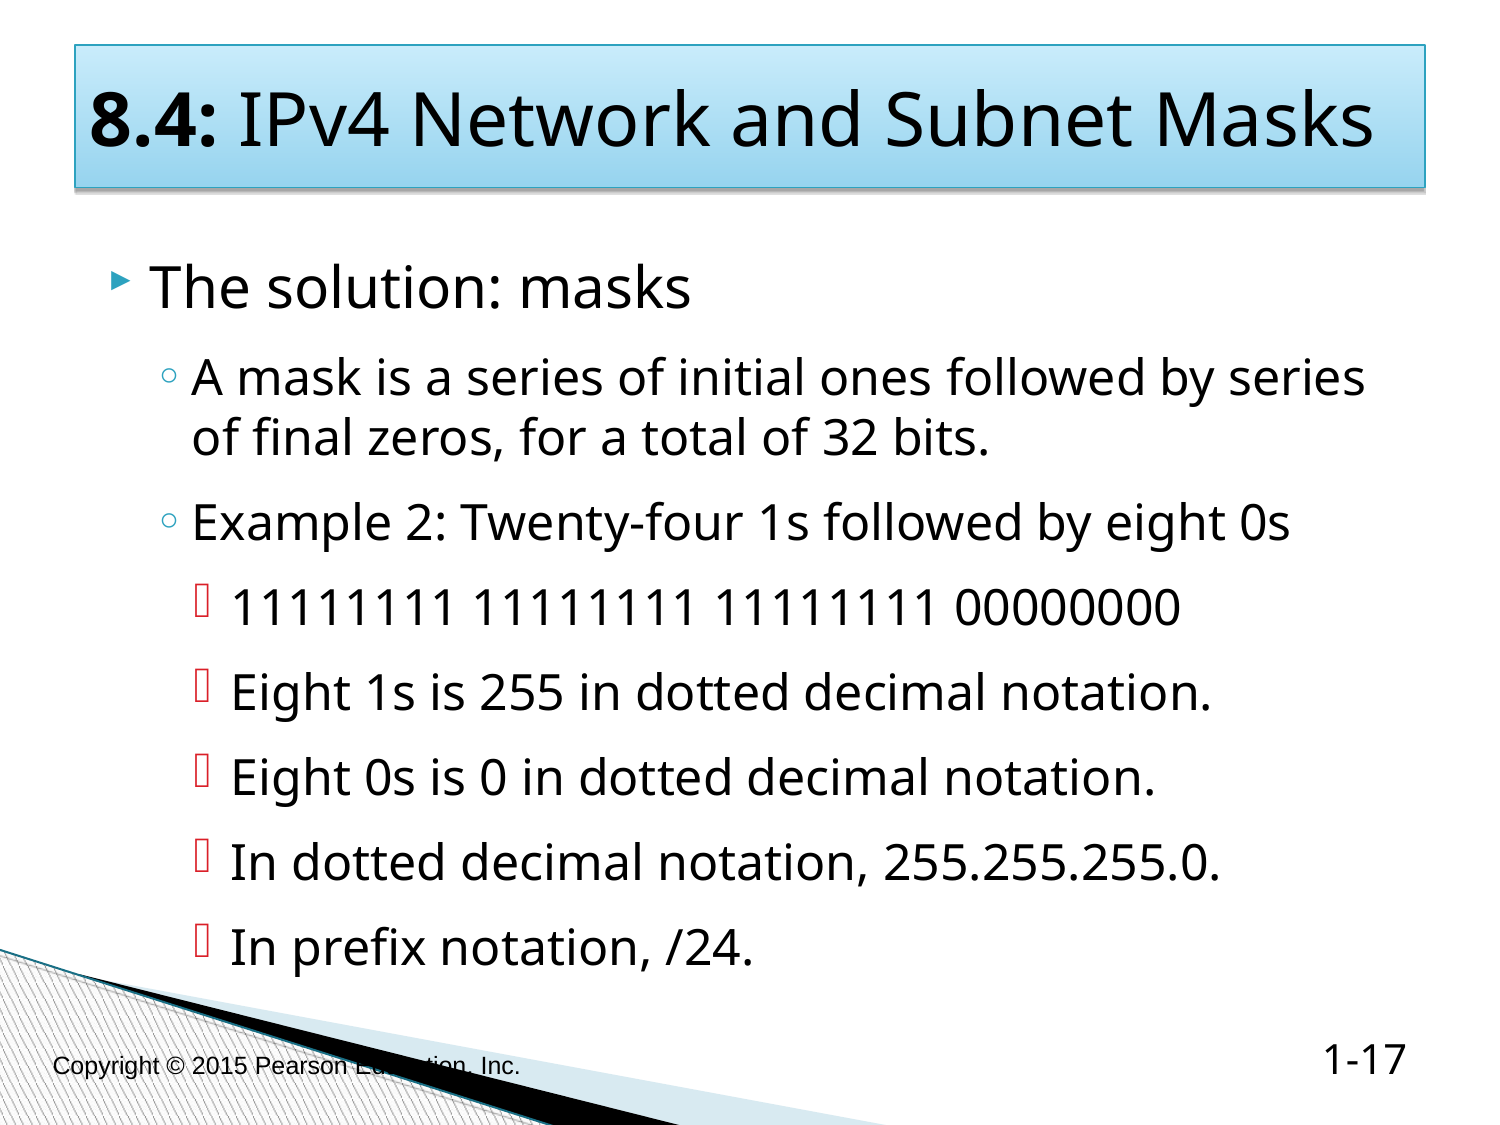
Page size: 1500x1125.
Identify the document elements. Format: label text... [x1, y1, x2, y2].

title 8.4: IPv4 Network and Subnet Masks [75, 45, 1425, 188]
slide_number 1-<number> [1287, 1037, 1423, 1098]
footer Copyright © 2015 Pearson Education, Inc. [37, 1040, 550, 1088]
list The solution: masks A mask is a series of initial ones followed by series of final zeros, for a total of 32 bits. Example 2: Twenty-four 1s followed by eight 0s 11111111 11111111 11111111 00000000 Eight 1s is 255 in dotted decimal notation. Eight 0s is 0 in dotted decimal notation. In dotted decimal notation, 255.255.255.0. In prefix notation, /24. [75, 242, 1425, 986]
picture [0, 952, 543, 1125]
